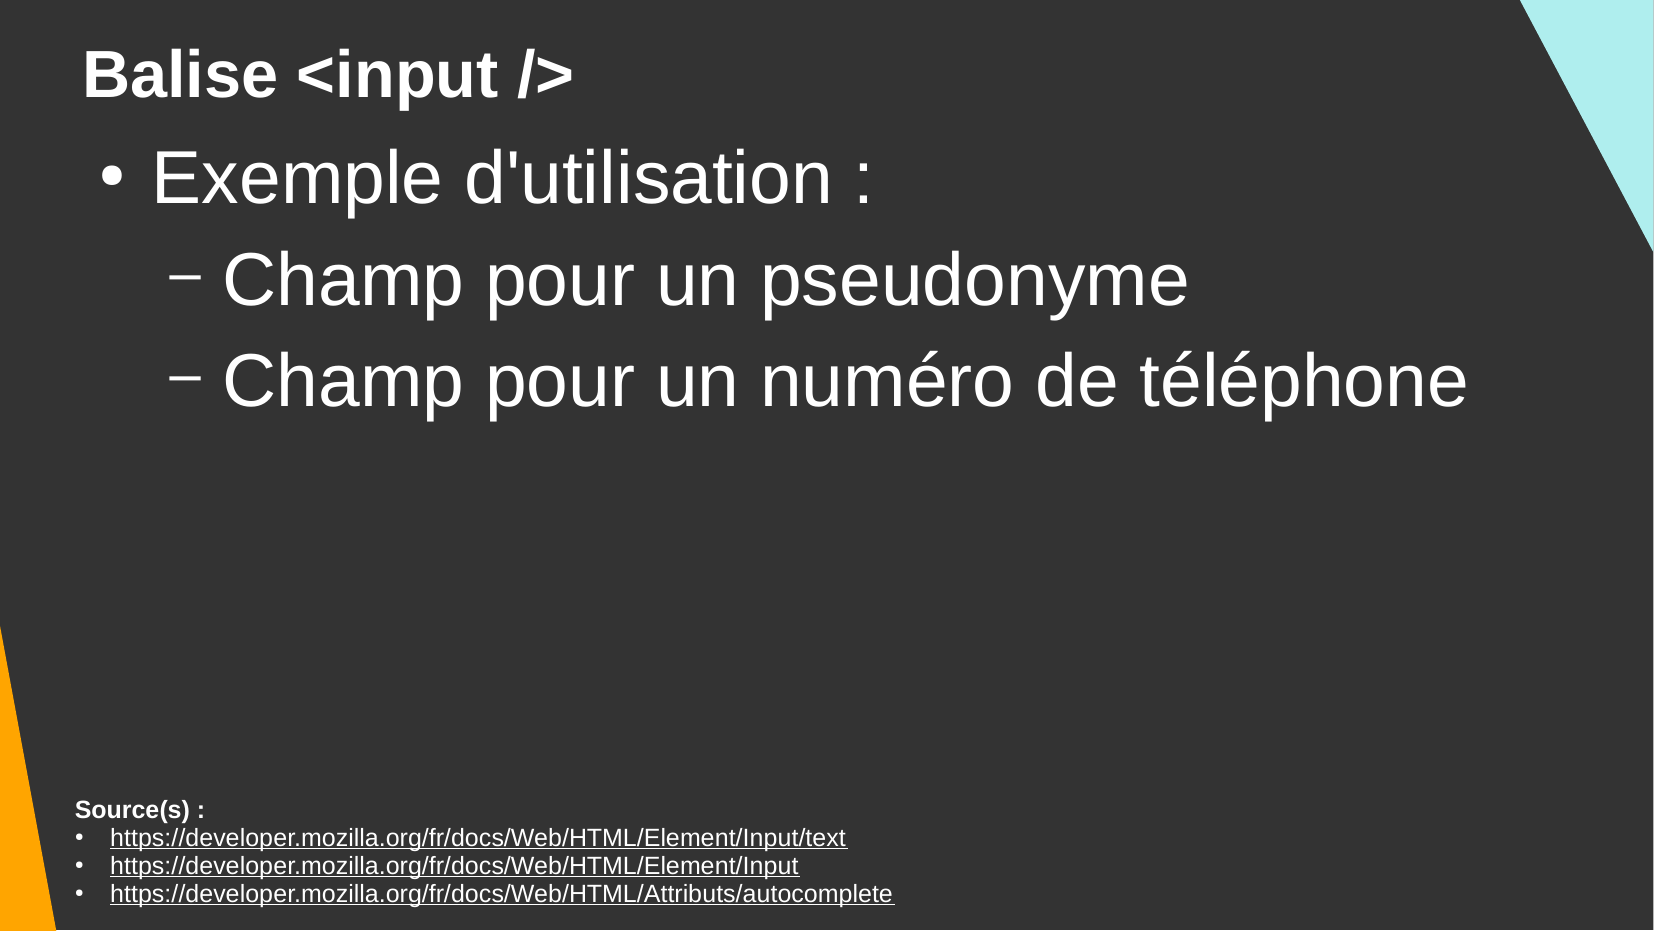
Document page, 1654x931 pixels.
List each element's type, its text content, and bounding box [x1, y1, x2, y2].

text_box [0, 625, 57, 931]
text_box Source(s) : https://developer.mozilla.org/fr/docs/Web/HTML/Element/Input/text https://developer.mozilla.org/fr/docs/Web/HTML/Element/Input https://developer.mozilla.org/fr/docs/Web/HTML/Attributs/autocomplete [60, 788, 1546, 931]
list Exemple d'utilisation : Champ pour un pseudonyme Champ pour un numéro de téléphone [80, 135, 1605, 753]
title Balise <input /> [82, 37, 1571, 114]
text_box [1519, 0, 1654, 254]
